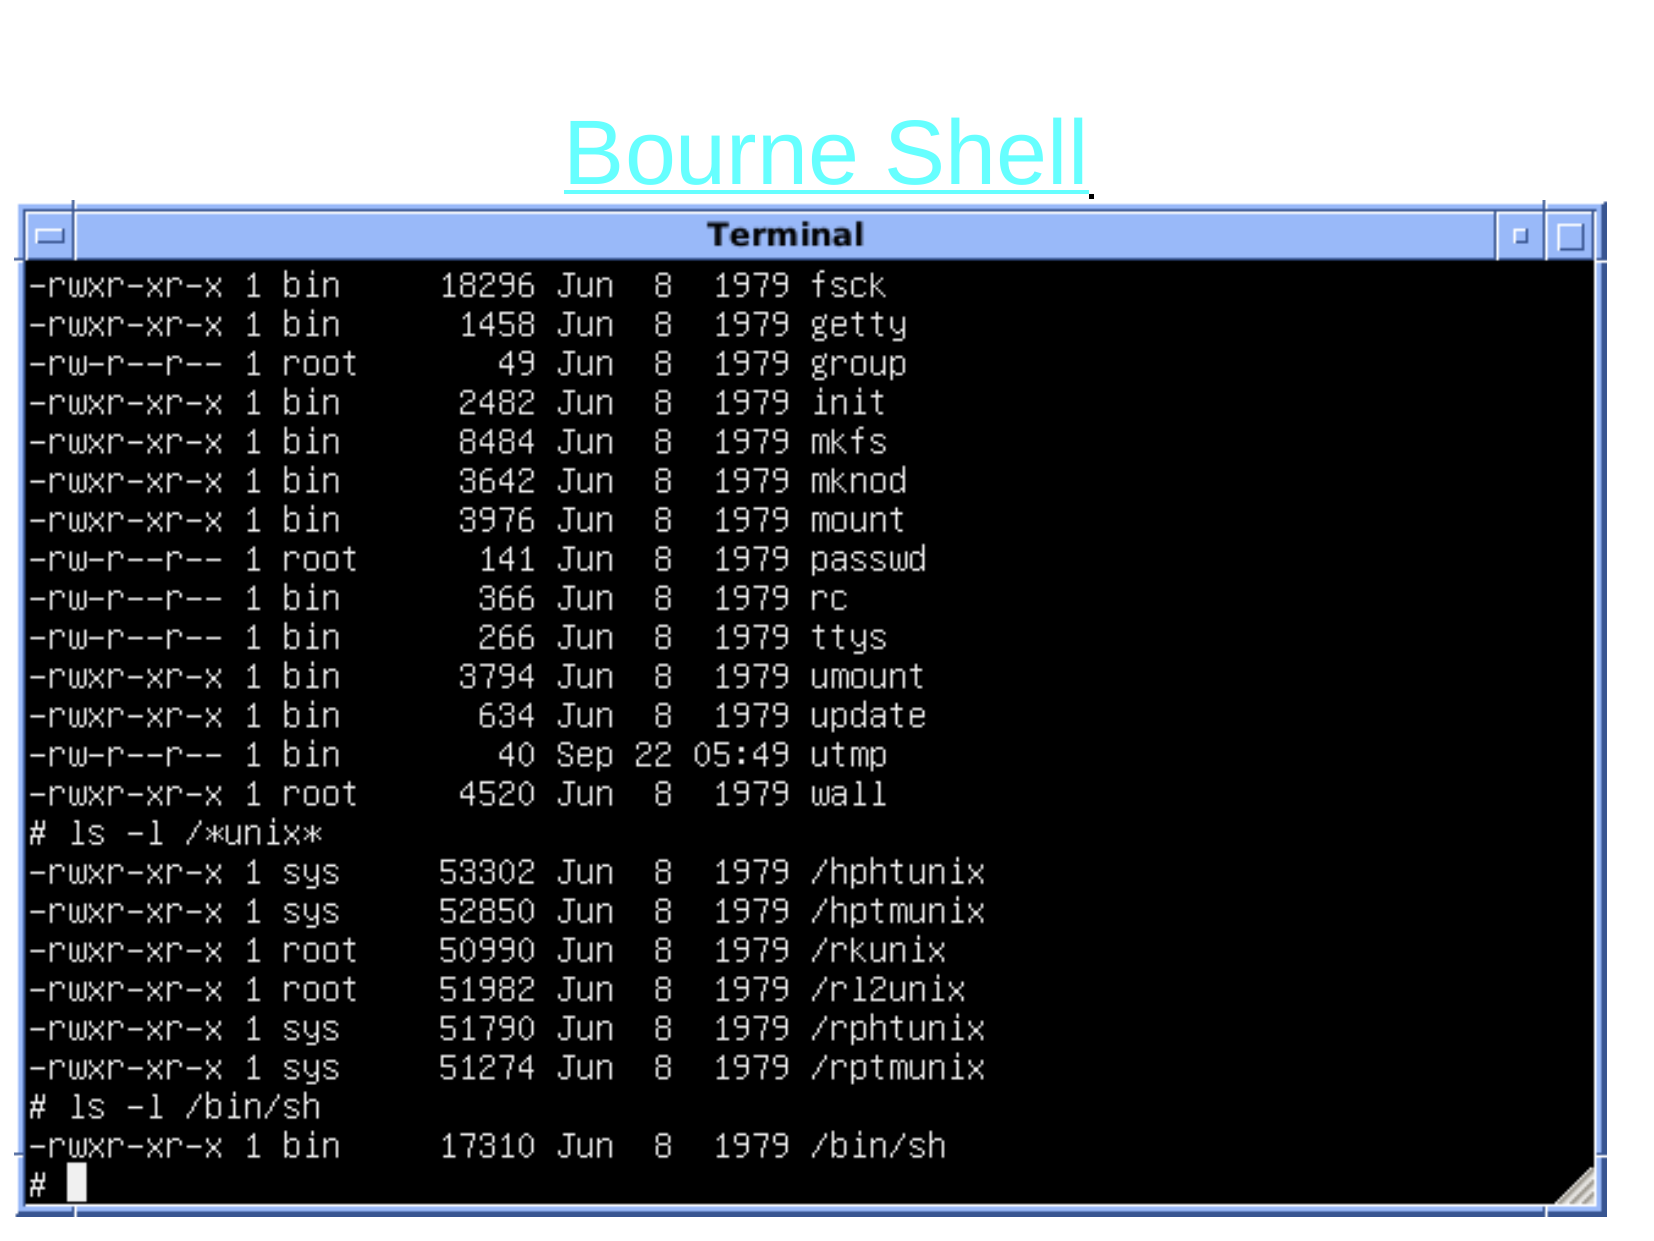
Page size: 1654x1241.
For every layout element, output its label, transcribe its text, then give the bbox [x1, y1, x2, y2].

picture [14, 200, 1607, 1217]
title Bourne Shell [82, 49, 1571, 200]
